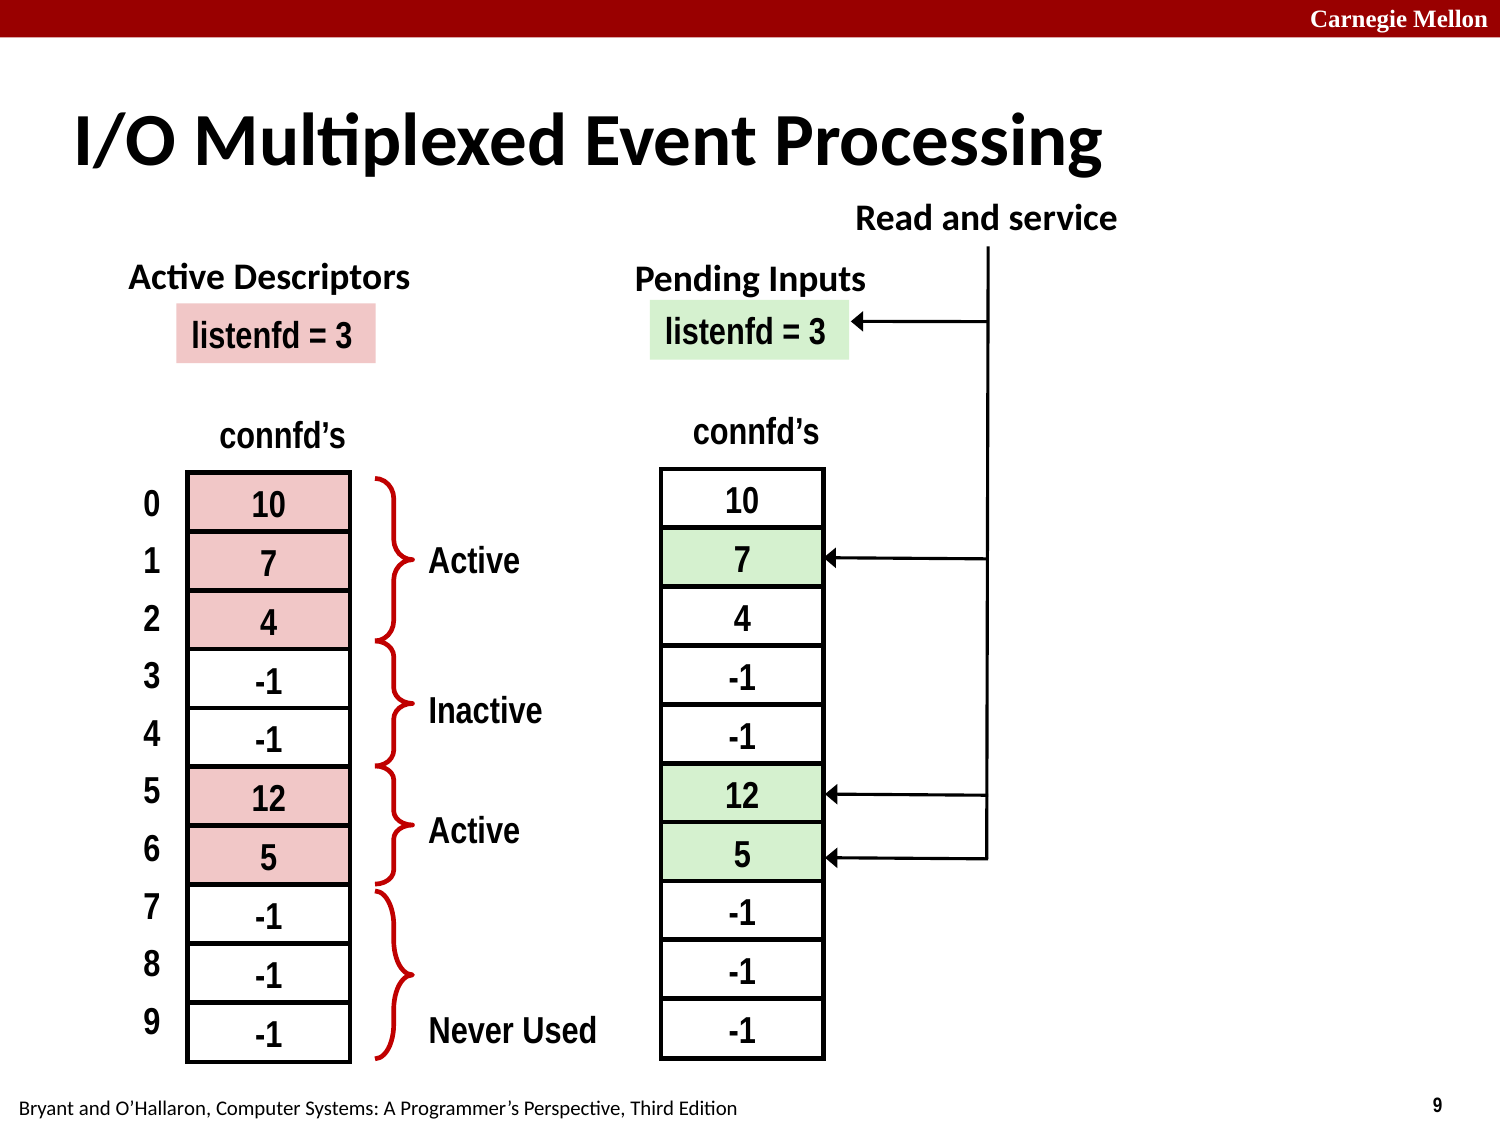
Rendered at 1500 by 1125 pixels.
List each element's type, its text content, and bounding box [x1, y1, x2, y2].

text_box 5 [12, 758, 175, 816]
text_box -1 [187, 884, 350, 943]
text_box 8 [12, 931, 175, 989]
text_box 6 [12, 816, 175, 874]
text_box 7 [187, 531, 350, 590]
text_box 7 [660, 527, 824, 586]
text_box 10 [660, 468, 824, 527]
text_box -1 [660, 998, 824, 1059]
text_box -1 [187, 943, 350, 1002]
text_box Active [413, 528, 536, 589]
text_box Pending Inputs [587, 246, 914, 307]
text_box 1 [12, 528, 175, 586]
text_box 4 [187, 590, 350, 649]
text_box Never Used [413, 998, 613, 1059]
text_box Read and service [823, 185, 1150, 246]
text_box listenfd = 3 [649, 307, 850, 360]
text_box 4 [660, 586, 824, 645]
text_box -1 [187, 649, 350, 707]
text_box -1 [660, 880, 824, 939]
text_box 5 [187, 825, 350, 884]
title I/O Multiplexed Event Processing [58, 72, 1304, 198]
text_box 7 [12, 874, 175, 931]
text_box 9 [12, 989, 175, 1050]
text_box Active [413, 798, 536, 859]
text_box 2 [12, 586, 175, 643]
text_box -1 [187, 1002, 350, 1063]
text_box Inactive [413, 678, 558, 739]
text_box -1 [187, 707, 350, 766]
text_box -1 [660, 704, 824, 763]
text_box connfd’s [678, 399, 835, 460]
text_box 3 [12, 643, 175, 701]
text_box 0 [12, 471, 175, 528]
text_box -1 [660, 939, 824, 998]
text_box 12 [187, 766, 350, 825]
text_box connfd’s [204, 403, 361, 464]
text_box Active Descriptors [113, 244, 426, 305]
text_box 10 [187, 472, 350, 531]
text_box 4 [12, 701, 175, 758]
text_box 5 [660, 821, 824, 880]
text_box -1 [660, 645, 824, 704]
text_box listenfd = 3 [176, 305, 376, 364]
text_box 12 [660, 763, 824, 821]
